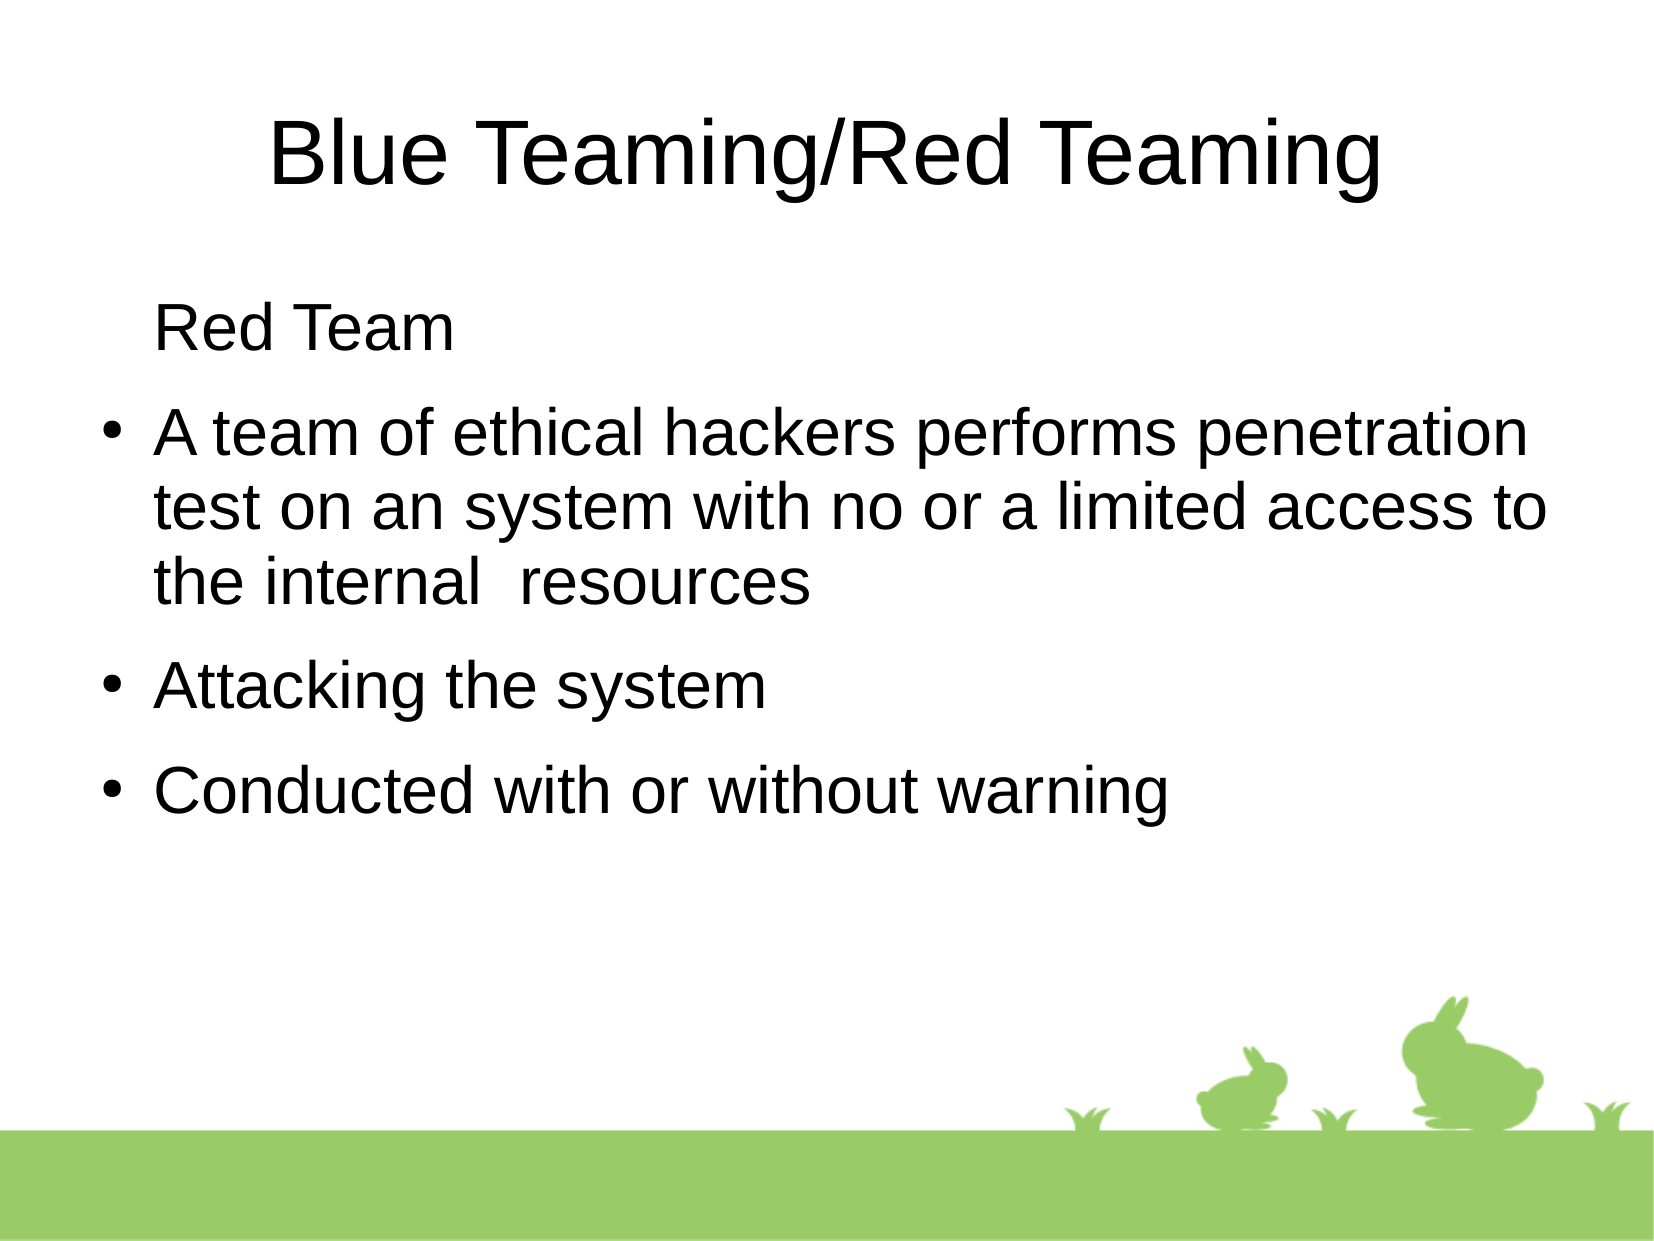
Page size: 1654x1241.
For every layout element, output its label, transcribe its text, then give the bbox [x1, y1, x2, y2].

list Red Team A team of ethical hackers performs penetration test on an system with no or a limited access to the internal resources Attacking the system Conducted with or without warning [82, 290, 1571, 1010]
title Blue Teaming/Red Teaming [82, 49, 1571, 257]
picture [0, 0, 1654, 1241]
